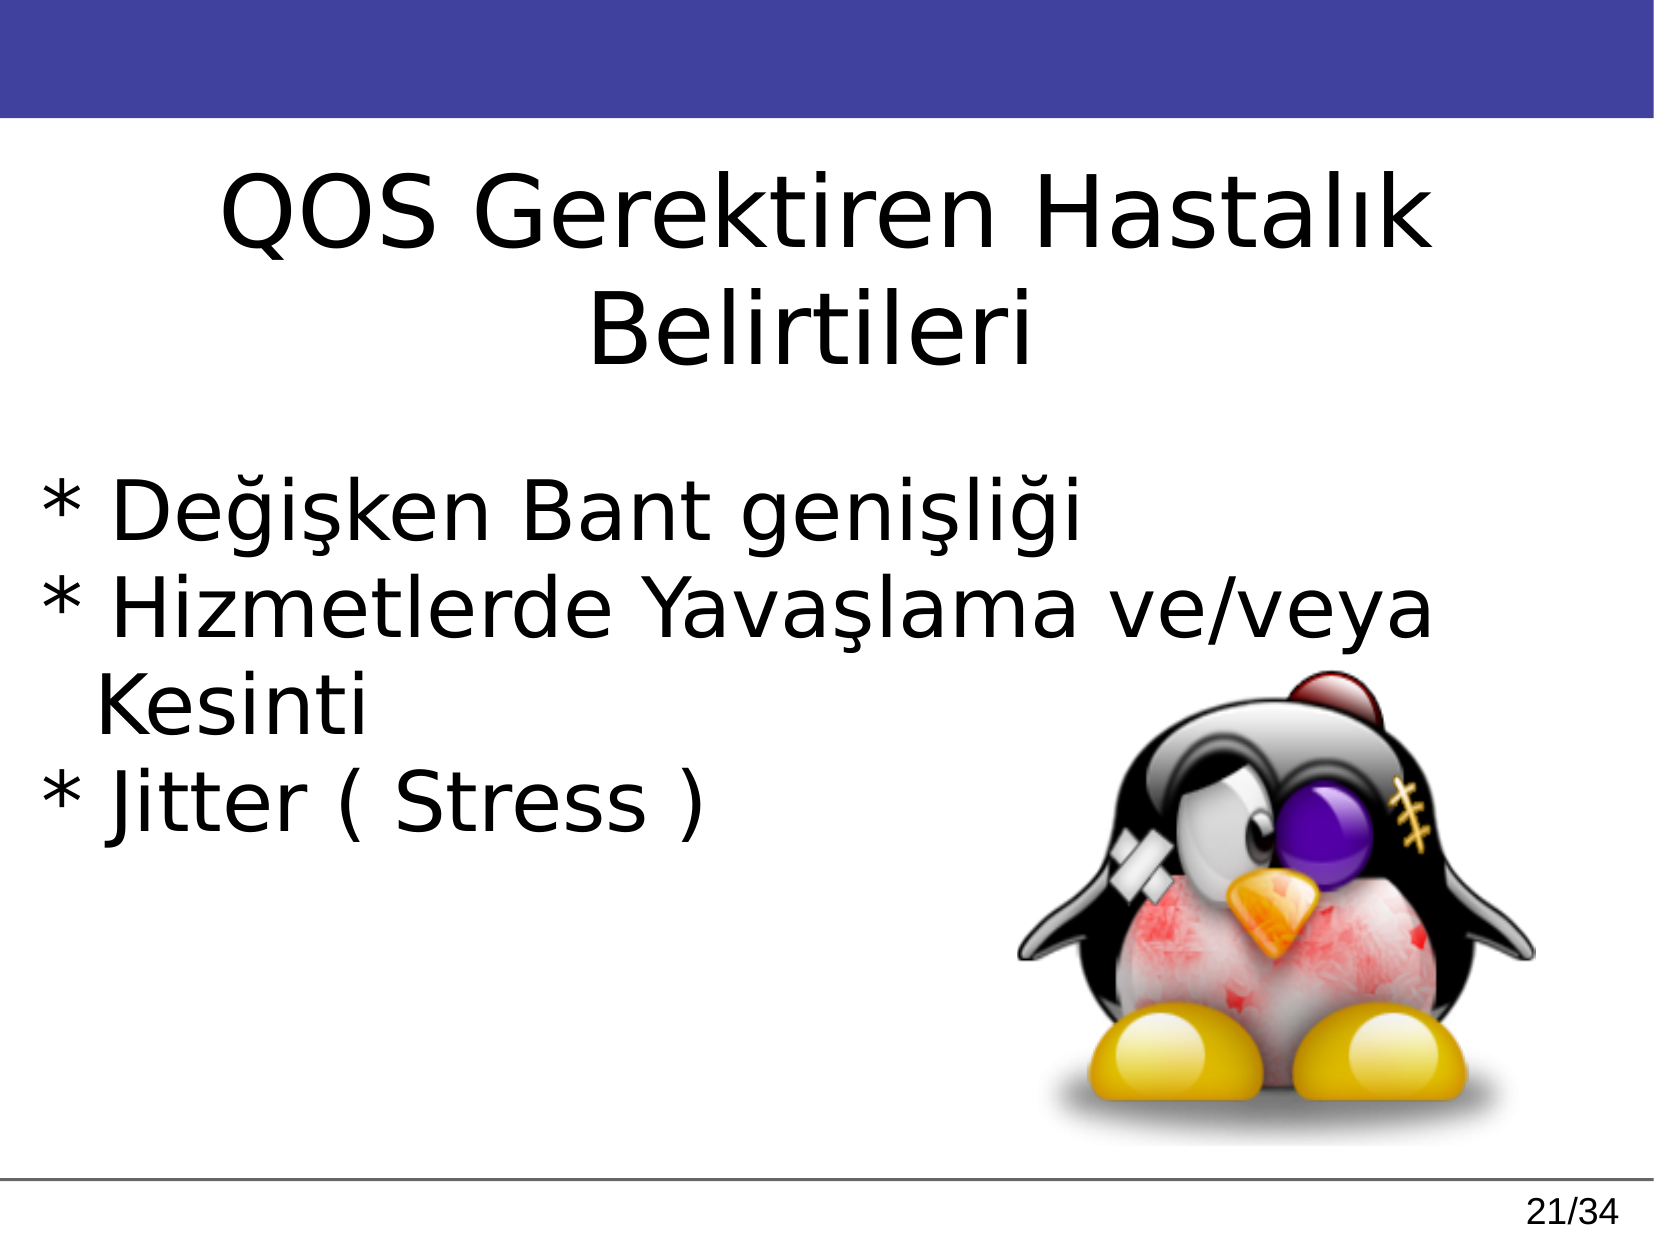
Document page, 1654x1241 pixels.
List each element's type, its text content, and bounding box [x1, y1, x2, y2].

picture [1017, 560, 1536, 1168]
text_box QOS Gerektiren Hastalık Belirtileri [0, 147, 1654, 396]
text_box <number>/34 [1511, 1183, 1654, 1241]
text_box * Değişken Bant genişliği * Hizmetlerde Yavaşlama ve/veya Kesinti * Jitter ( Stress ) [0, 455, 1654, 859]
